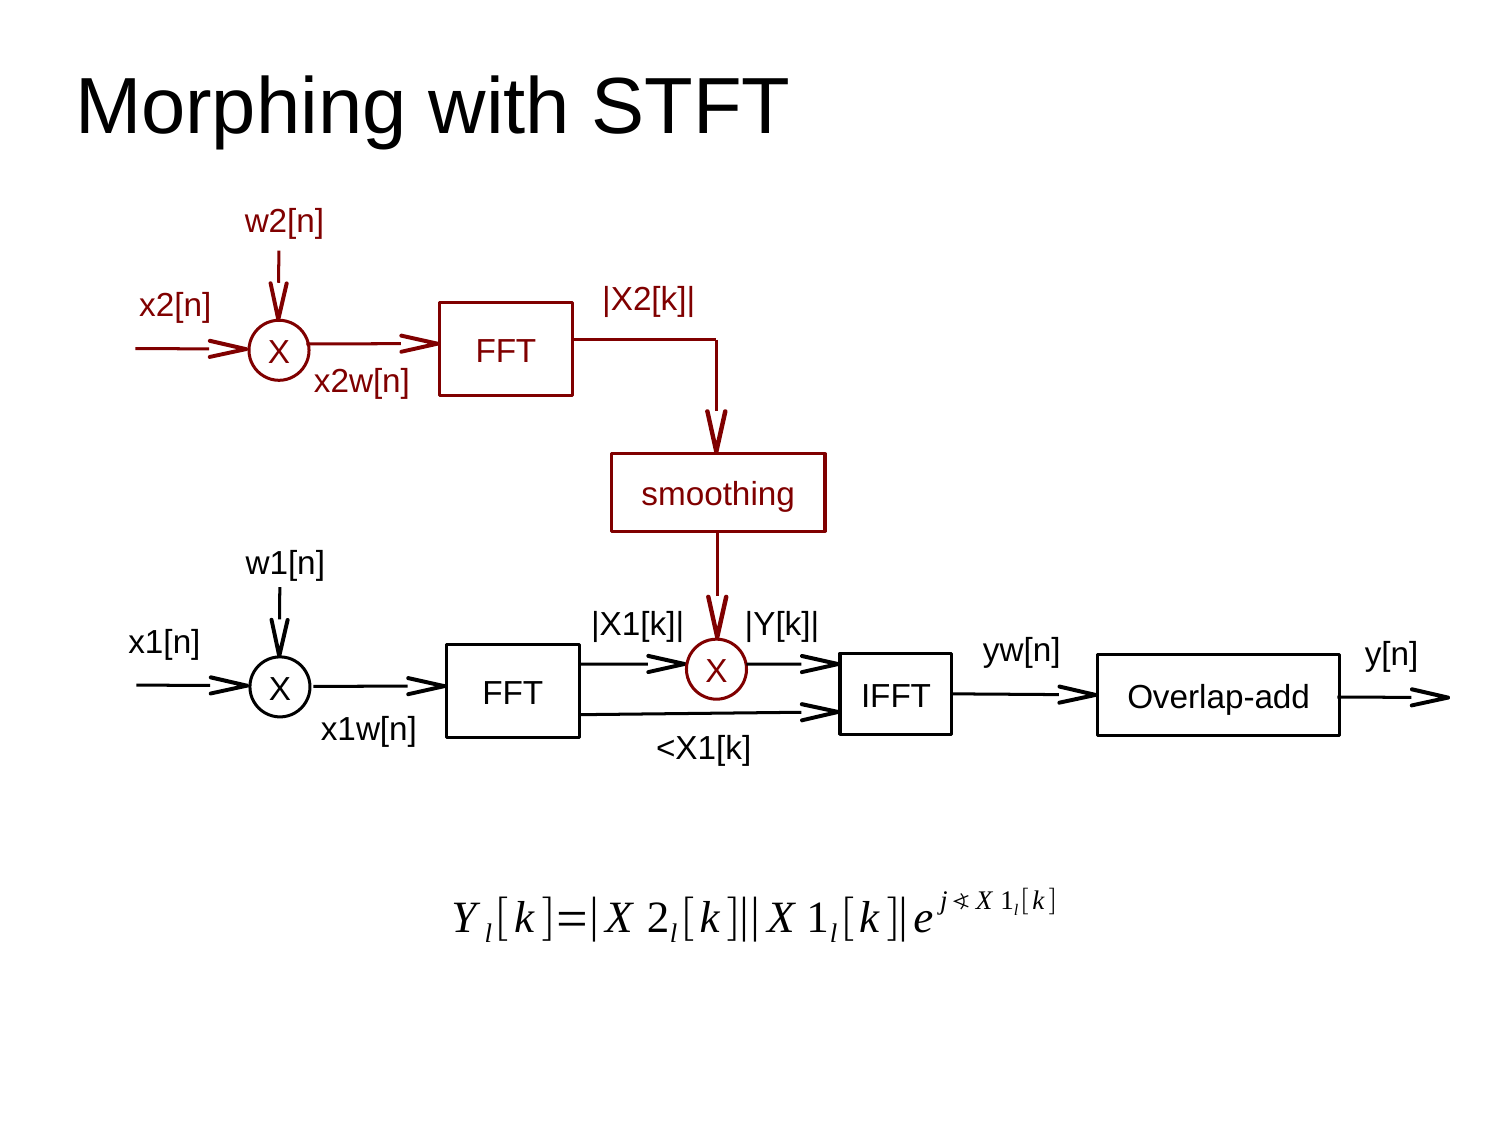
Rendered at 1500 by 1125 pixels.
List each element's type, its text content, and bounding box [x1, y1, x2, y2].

text_box |Y[k]| [729, 598, 835, 651]
text_box <X1[k] [641, 722, 767, 775]
text_box smoothing [611, 453, 826, 532]
text_box IFFT [840, 653, 952, 735]
text_box X [248, 320, 310, 381]
text_box yw[n] [968, 624, 1076, 677]
text_box w1[n] [230, 537, 341, 590]
text_box X [249, 656, 310, 717]
text_box x2[n] [124, 279, 227, 332]
title Morphing with STFT [75, 12, 1426, 201]
text_box w2[n] [229, 195, 340, 248]
text_box x1w[n] [306, 703, 432, 756]
text_box |X1[k]| [576, 598, 700, 651]
chart [446, 885, 1062, 949]
text_box |X2[k]| [587, 273, 711, 326]
text_box x2w[n] [299, 355, 426, 408]
text_box FFT [439, 302, 573, 396]
text_box Overlap-add [1097, 654, 1340, 736]
text_box FFT [446, 644, 580, 738]
text_box X [686, 639, 747, 700]
text_box x1[n] [113, 616, 216, 669]
text_box y[n] [1350, 628, 1434, 681]
